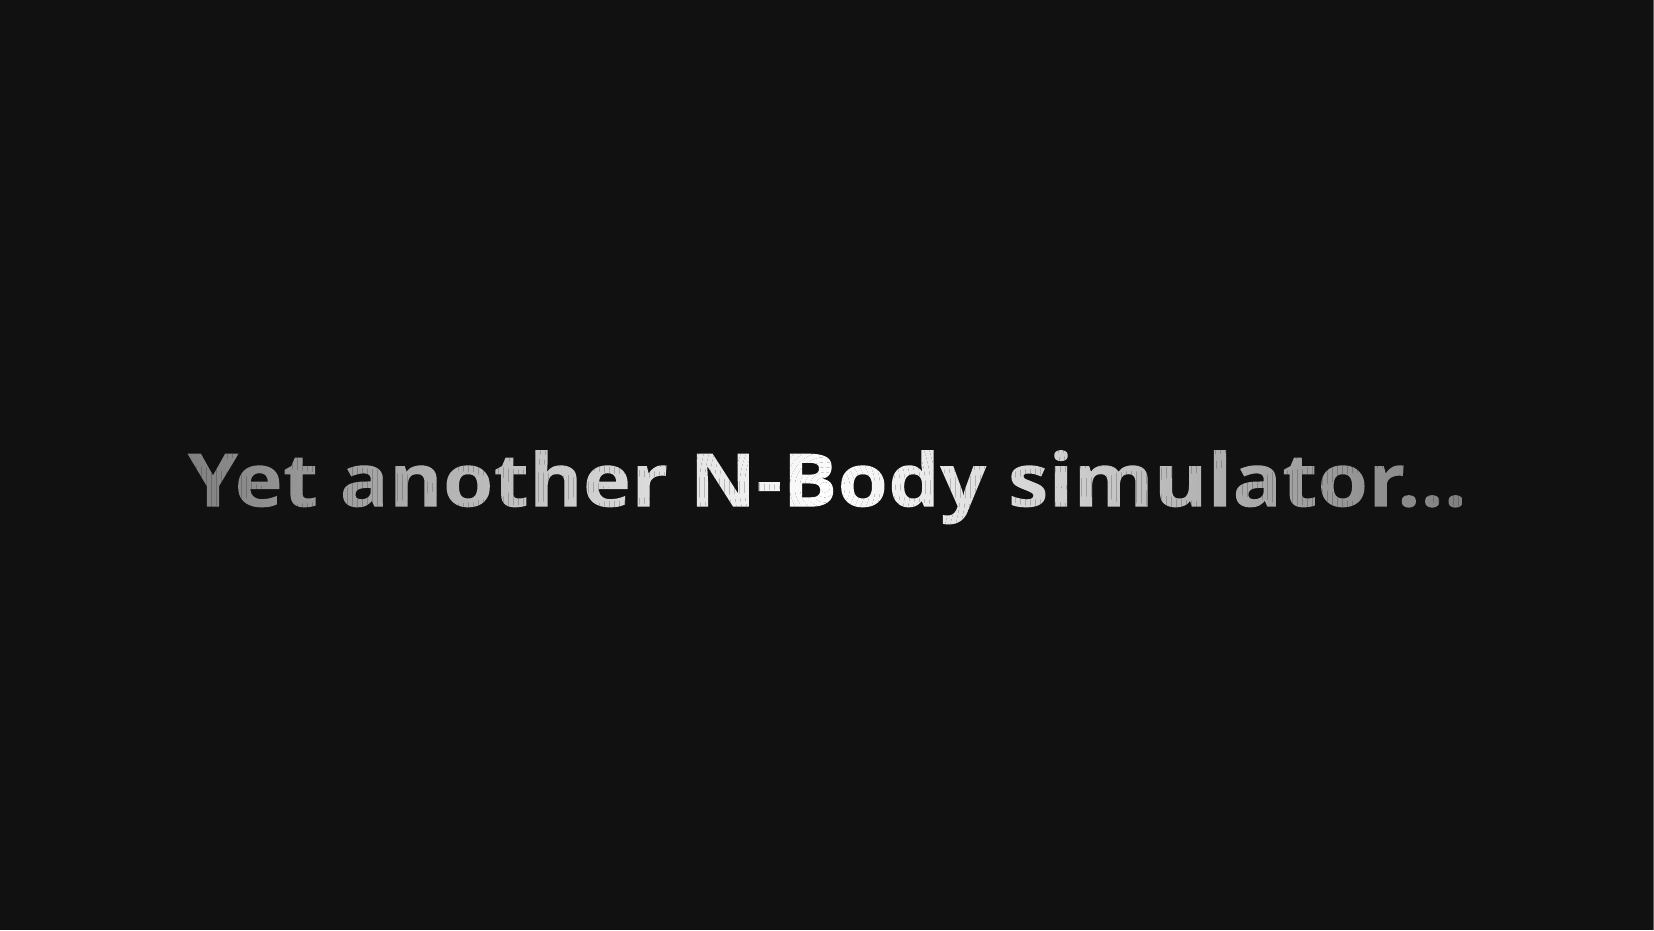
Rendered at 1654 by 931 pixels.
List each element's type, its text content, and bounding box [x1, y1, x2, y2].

text_box Yet another N-Body simulator… [696, 453, 749, 507]
text_box Yet another N-Body simulator… [939, 466, 987, 525]
text_box Yet another N-Body simulator… [343, 465, 383, 508]
text_box Yet another N-Body simulator… [1283, 457, 1315, 508]
text_box Yet another N-Body simulator… [495, 457, 527, 508]
text_box Yet another N-Body simulator… [789, 453, 834, 507]
text_box Yet another N-Body simulator… [1374, 465, 1404, 507]
text_box Yet another N-Body simulator… [1235, 465, 1276, 508]
text_box Yet another N-Body simulator… [1079, 465, 1148, 507]
text_box Yet another N-Body simulator… [637, 465, 667, 507]
text_box Yet another N-Body simulator… [891, 450, 934, 508]
text_box Yet another N-Body simulator… [1213, 450, 1227, 507]
text_box Yet another N-Body simulator… [1159, 466, 1202, 508]
text_box Yet another N-Body simulator… [395, 465, 437, 507]
text_box Yet another N-Body simulator… [187, 453, 239, 507]
text_box Yet another N-Body simulator… [841, 465, 885, 508]
text_box Yet another N-Body simulator… [446, 465, 490, 508]
text_box Yet another N-Body simulator… [535, 450, 577, 507]
text_box Yet another N-Body simulator… [238, 465, 280, 508]
text_box Yet another N-Body simulator… [1011, 465, 1046, 508]
text_box Yet another N-Body simulator… [284, 457, 316, 508]
text_box Yet another N-Body simulator… [586, 465, 628, 508]
text_box Yet another N-Body simulator… [1321, 465, 1365, 508]
